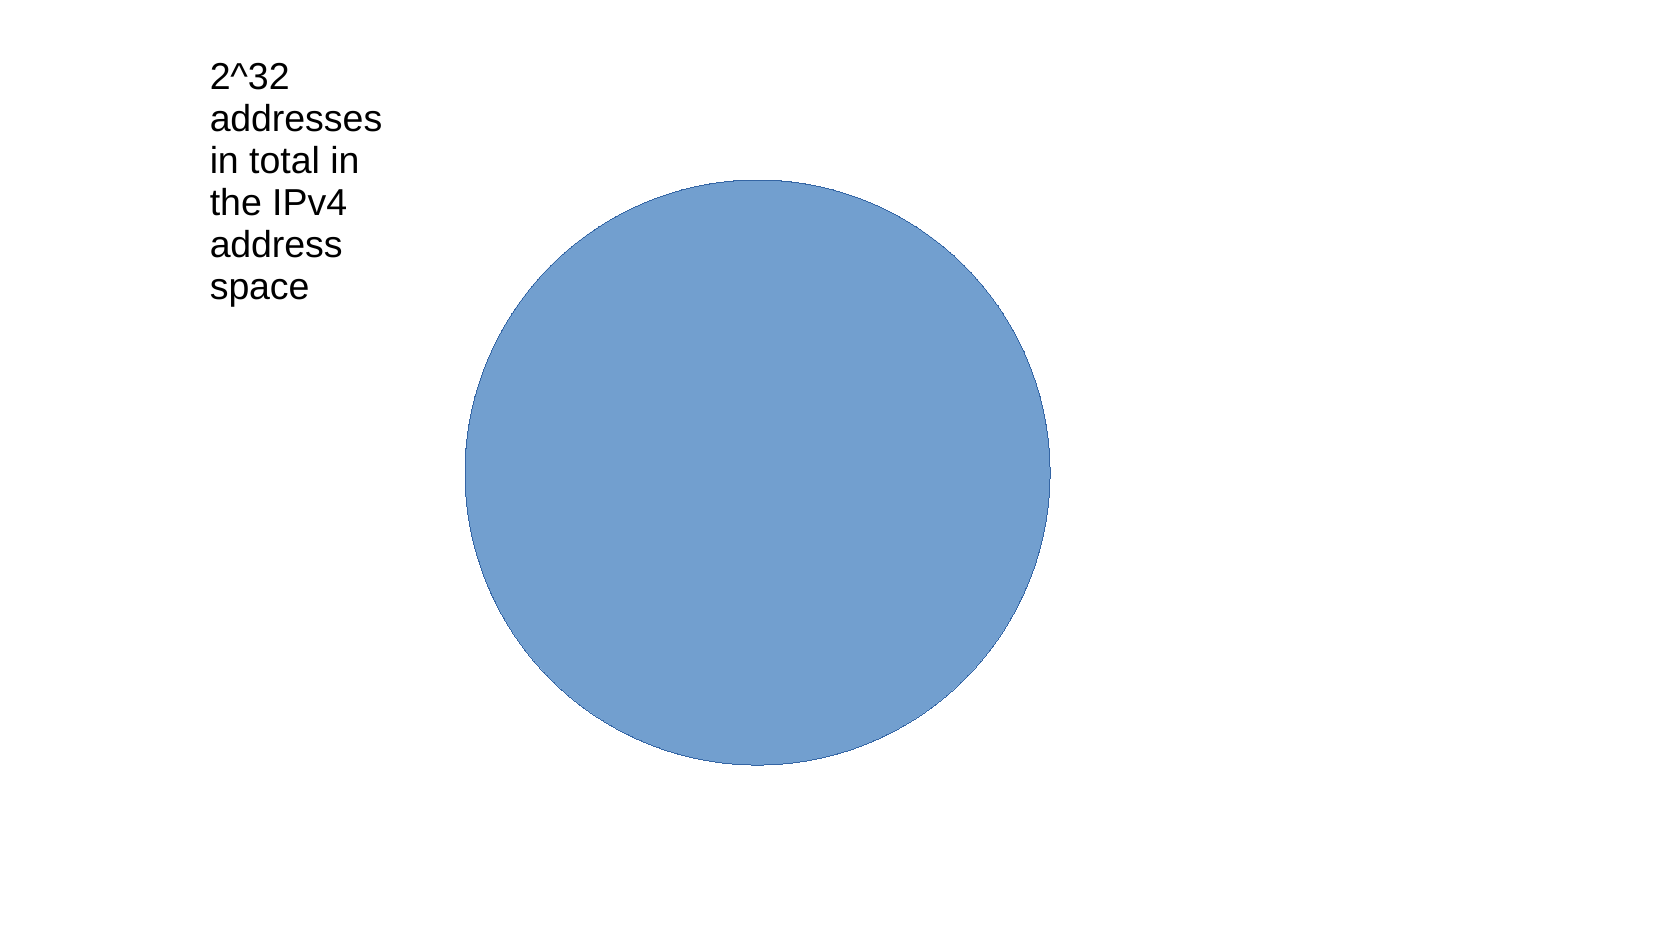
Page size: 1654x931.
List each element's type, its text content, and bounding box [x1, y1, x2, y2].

text_box 2^32 addresses in total in the IPv4 address space [195, 48, 421, 316]
text_box [465, 180, 1051, 766]
